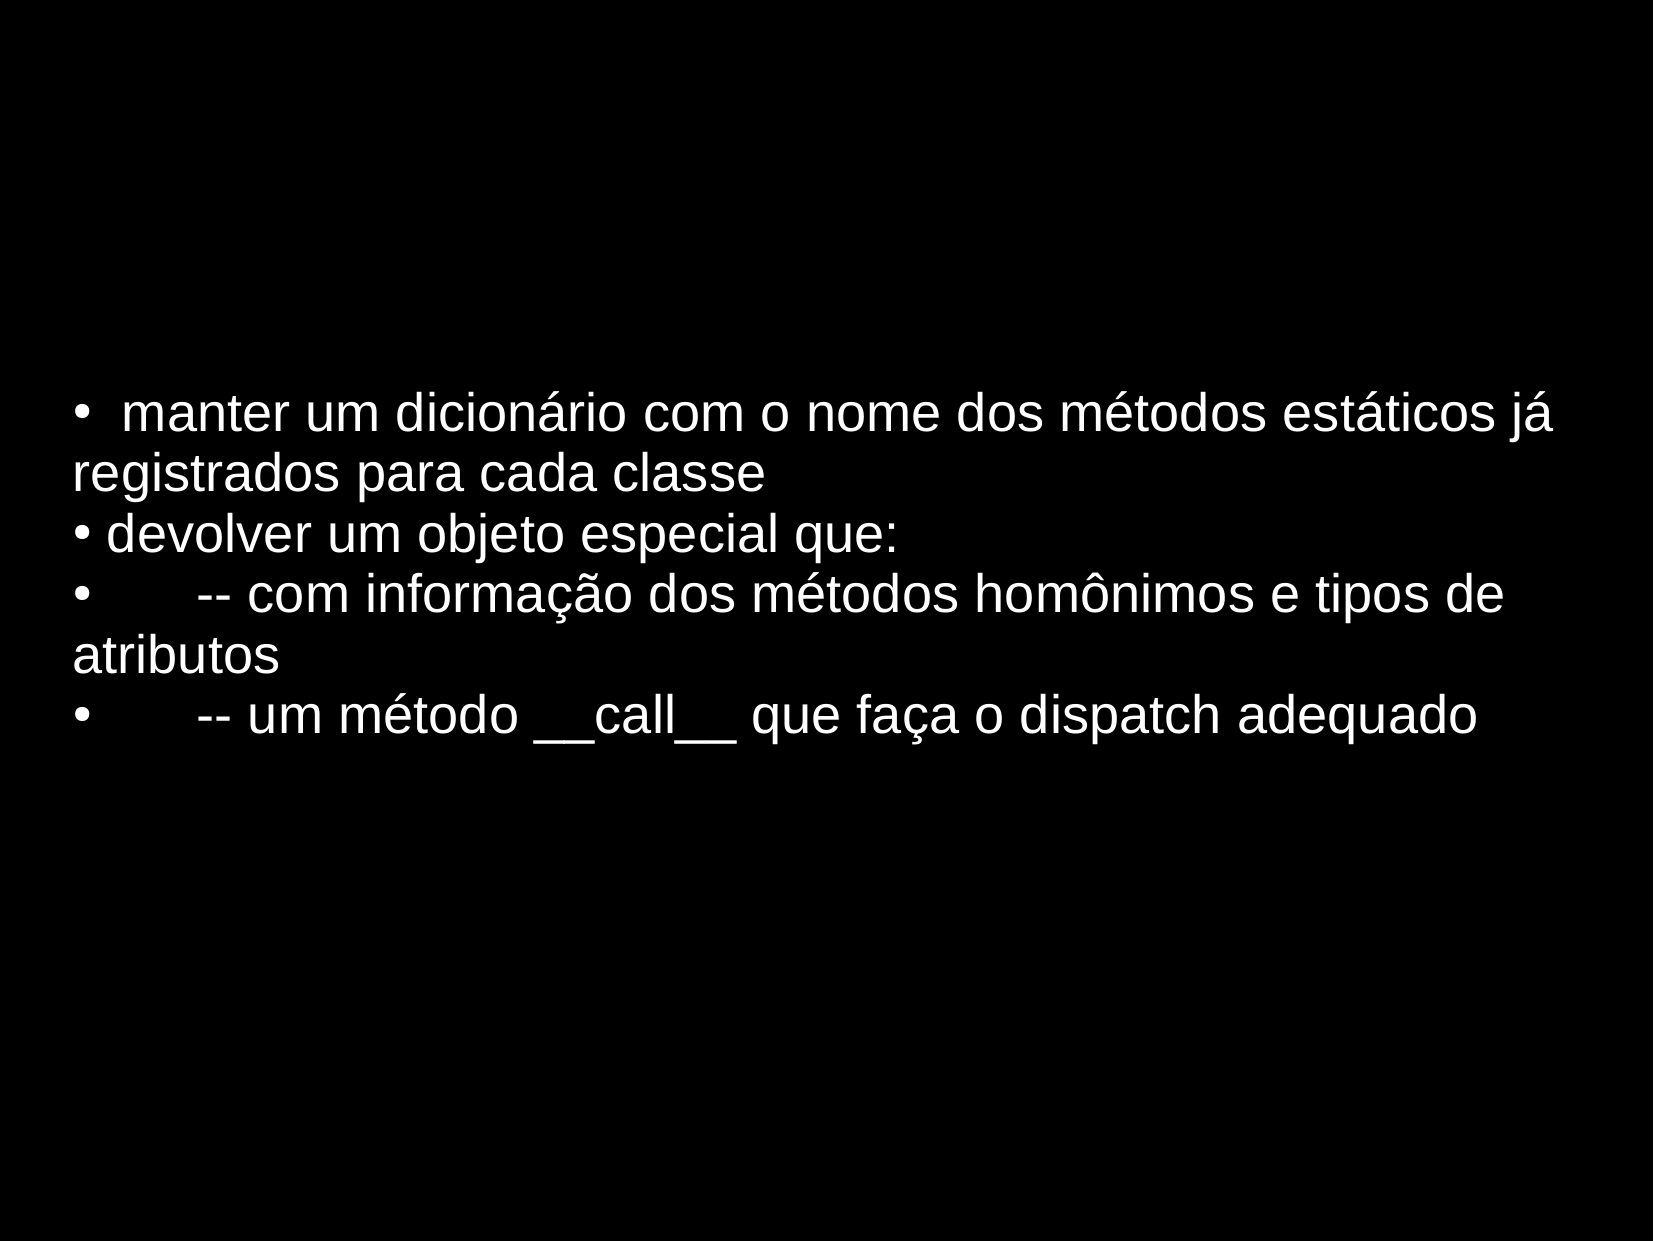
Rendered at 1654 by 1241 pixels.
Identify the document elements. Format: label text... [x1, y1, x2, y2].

text_box manter um dicionário com o nome dos métodos estáticos já registrados para cada classe devolver um objeto especial que: -- com informação dos métodos homônimos e tipos de atributos -- um método __call__ que faça o dispatch adequado [57, 375, 1609, 809]
